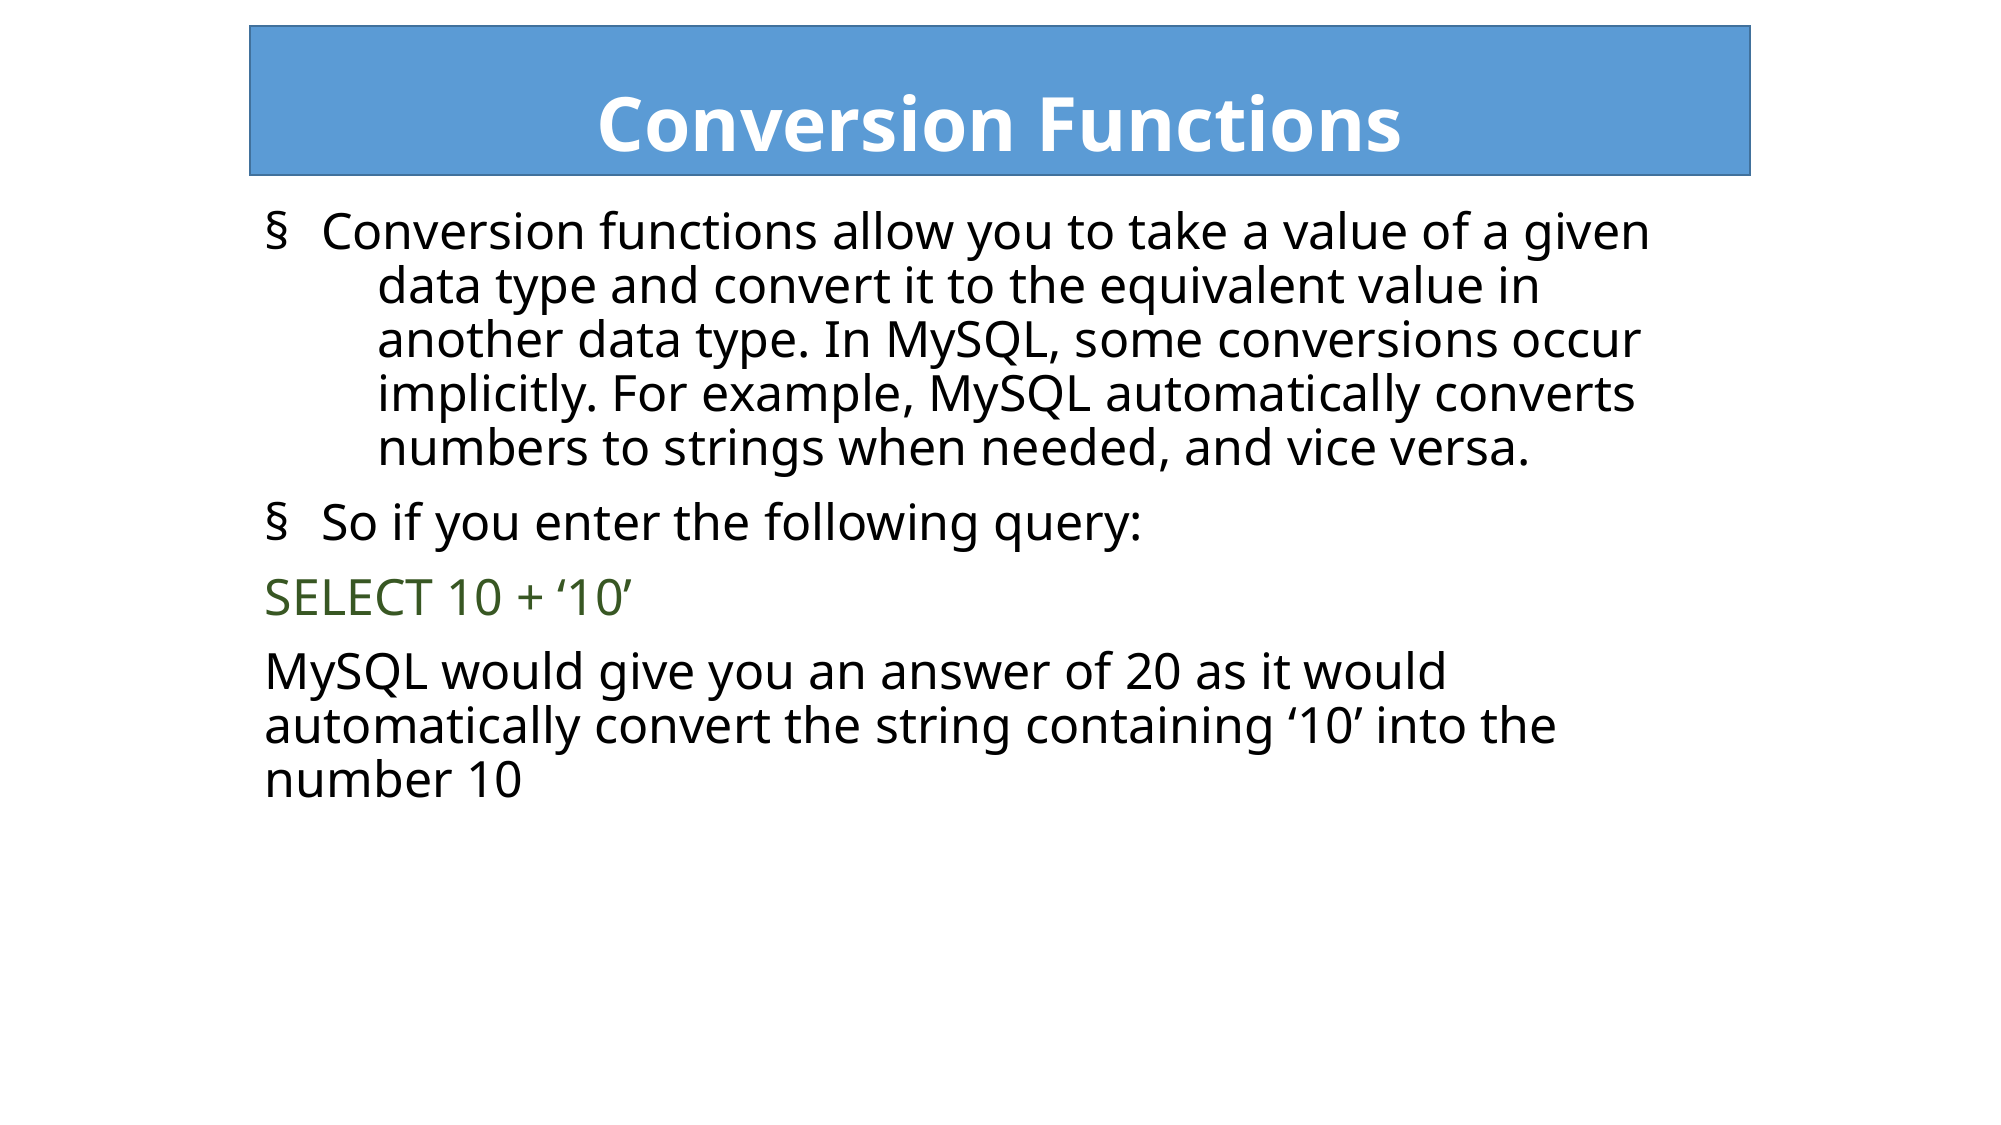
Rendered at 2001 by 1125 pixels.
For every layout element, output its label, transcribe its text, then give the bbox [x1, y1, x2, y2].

subtitle Conversion functions allow you to take a value of a given data type and convert it to the equivalent value in another data type. In MySQL, some conversions occur implicitly. For example, MySQL automatically converts numbers to strings when needed, and vice versa. So if you enter the following query: SELECT 10 + ‘10’ MySQL would give you an answer of 20 as it would automatically convert the string containing ‘10’ into the number 10 [249, 198, 1750, 1051]
title Conversion Functions [249, 26, 1750, 176]
